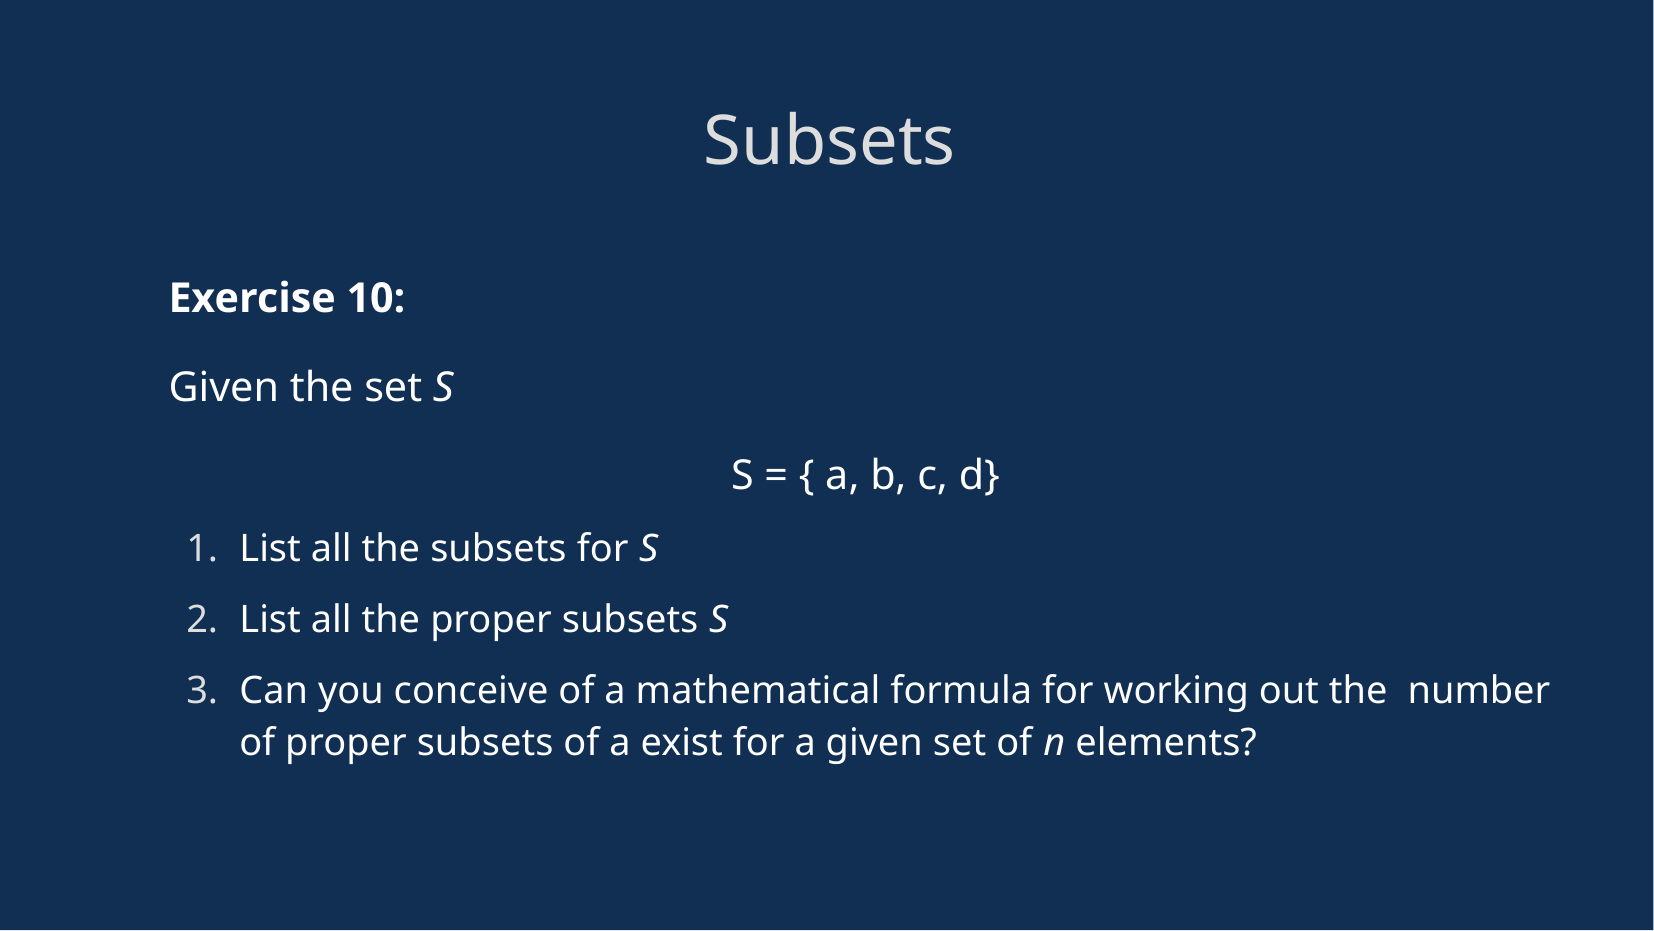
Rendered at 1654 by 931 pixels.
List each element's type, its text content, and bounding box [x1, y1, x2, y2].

title Subsets [97, 56, 1563, 220]
list Exercise 10: Given the set S S = { a, b, c, d} List all the subsets for S List all the proper subsets S Can you conceive of a mathematical formula for working out the number of proper subsets of a exist for a given set of n elements? [97, 268, 1563, 806]
